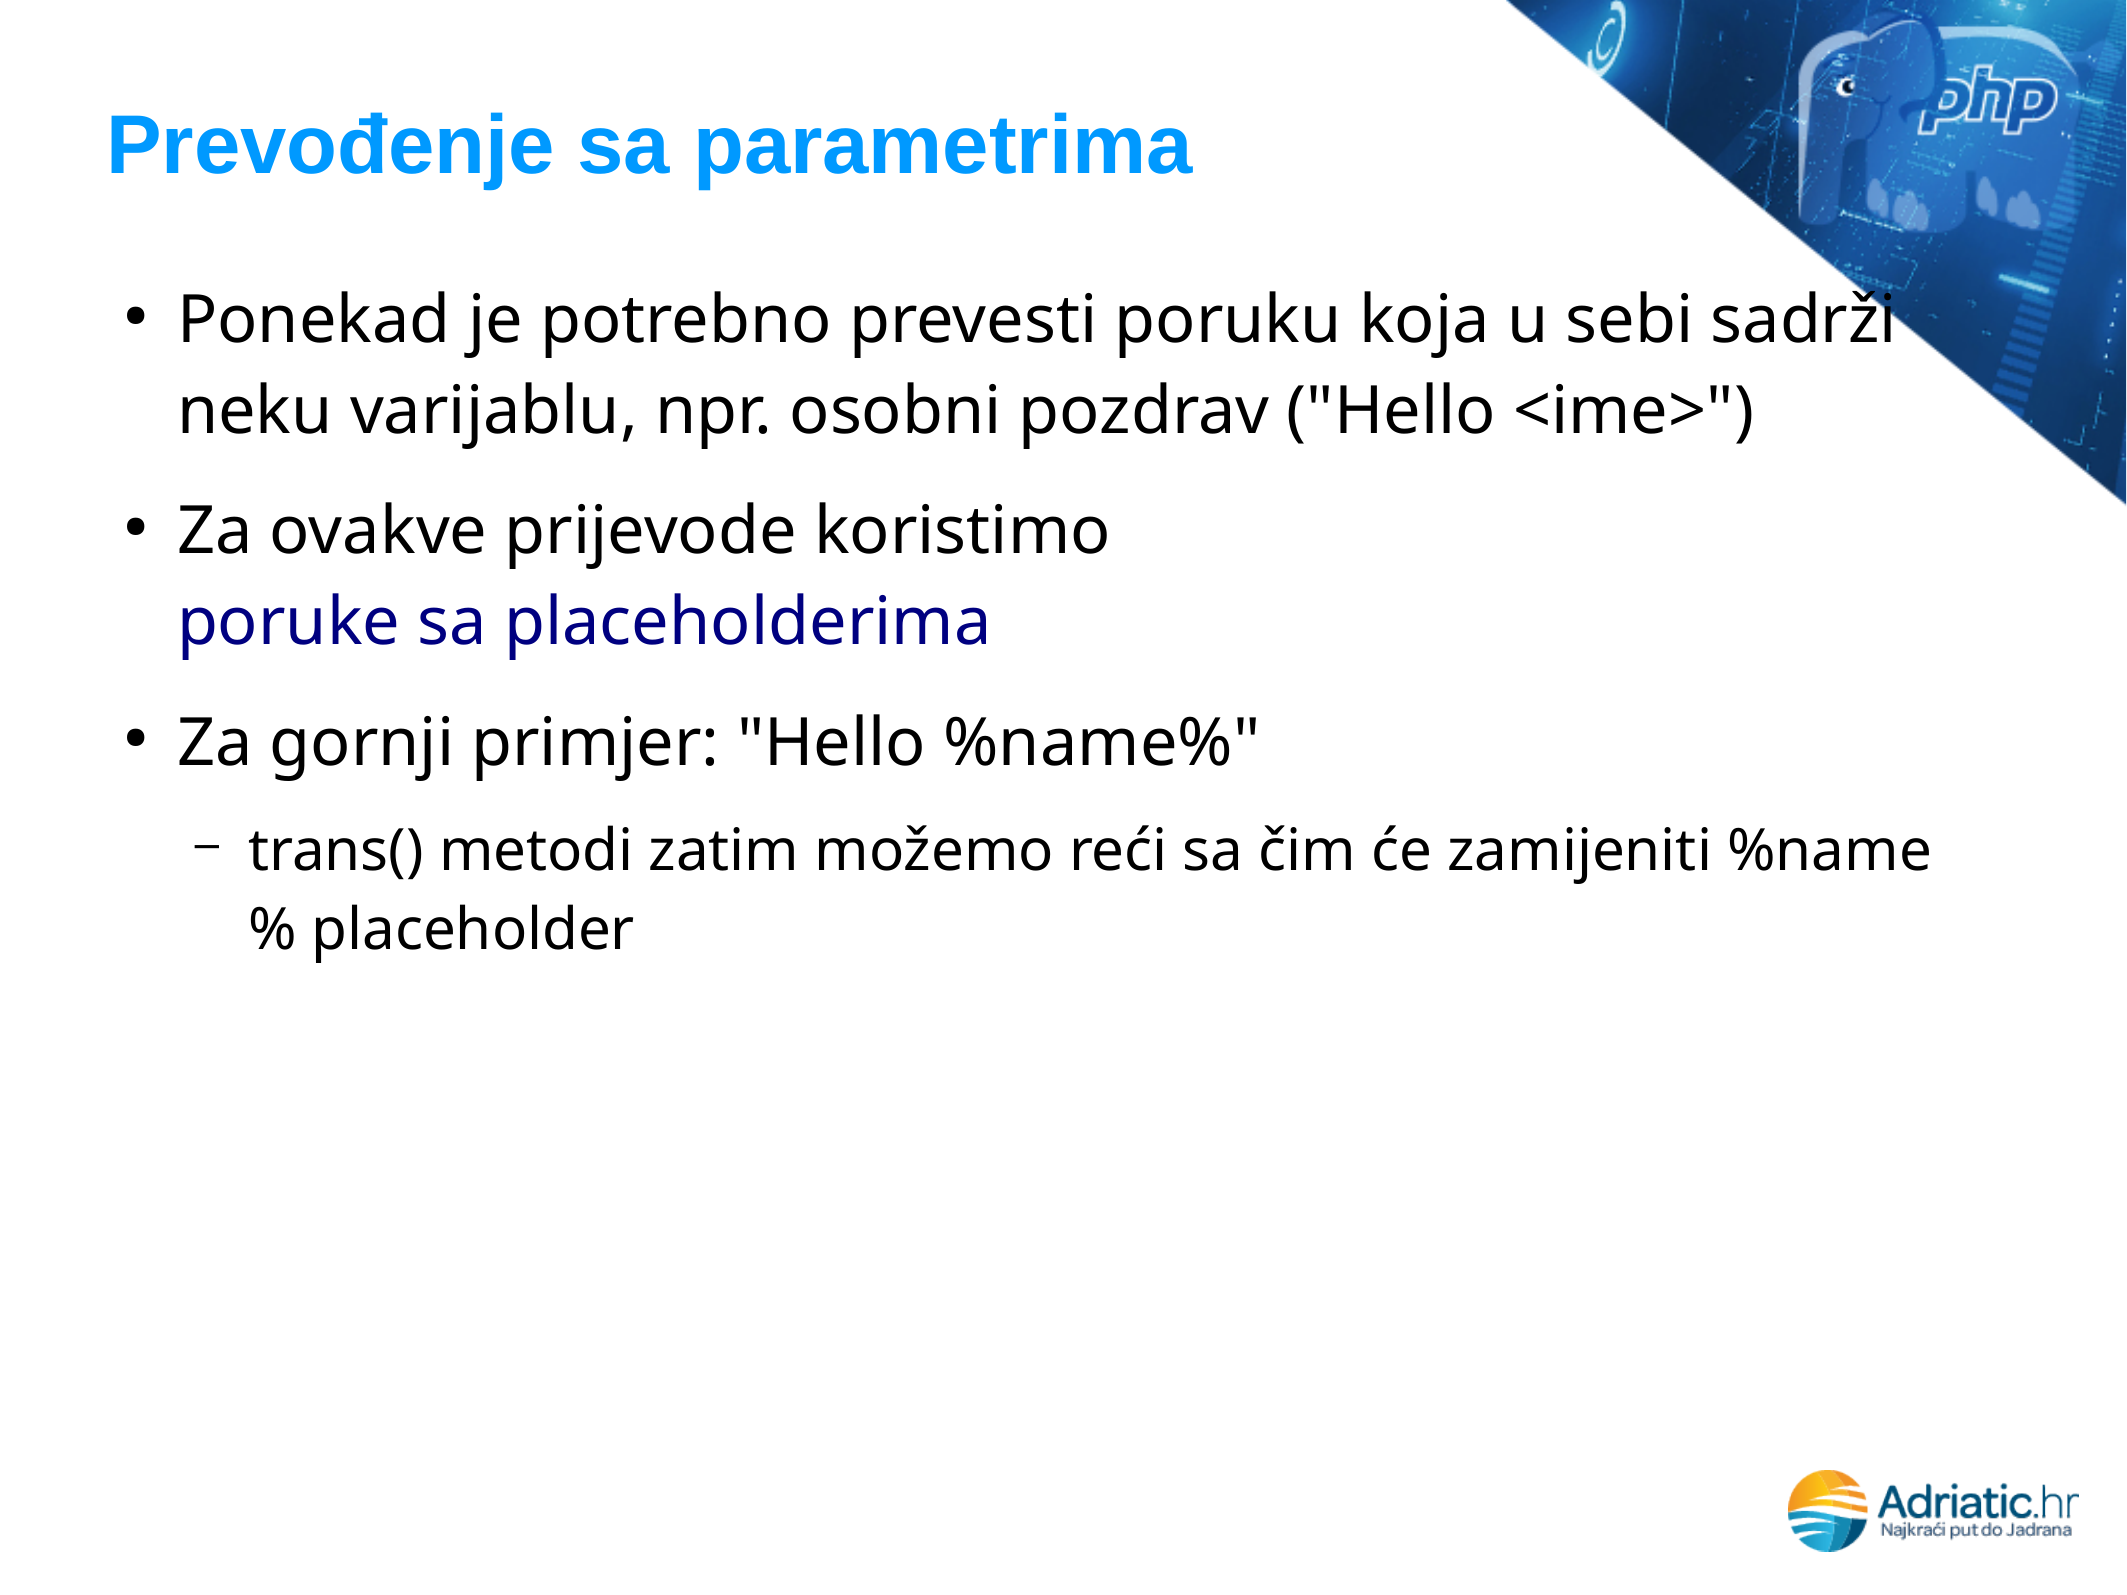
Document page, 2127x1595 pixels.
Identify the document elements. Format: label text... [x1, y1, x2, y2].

list Ponekad je potrebno prevesti poruku koja u sebi sadrži neku varijablu, npr. osobni pozdrav ("Hello <ime>") Za ovakve prijevode koristimo poruke sa placeholderima Za gornji primjer: "Hello %name%" trans() metodi zatim možemo reći sa čim će zamijeniti %name% placeholder [106, 271, 1938, 1453]
picture [1505, 0, 2127, 625]
title Prevođenje sa parametrima [106, 70, 1630, 219]
picture [1788, 1470, 2079, 1552]
